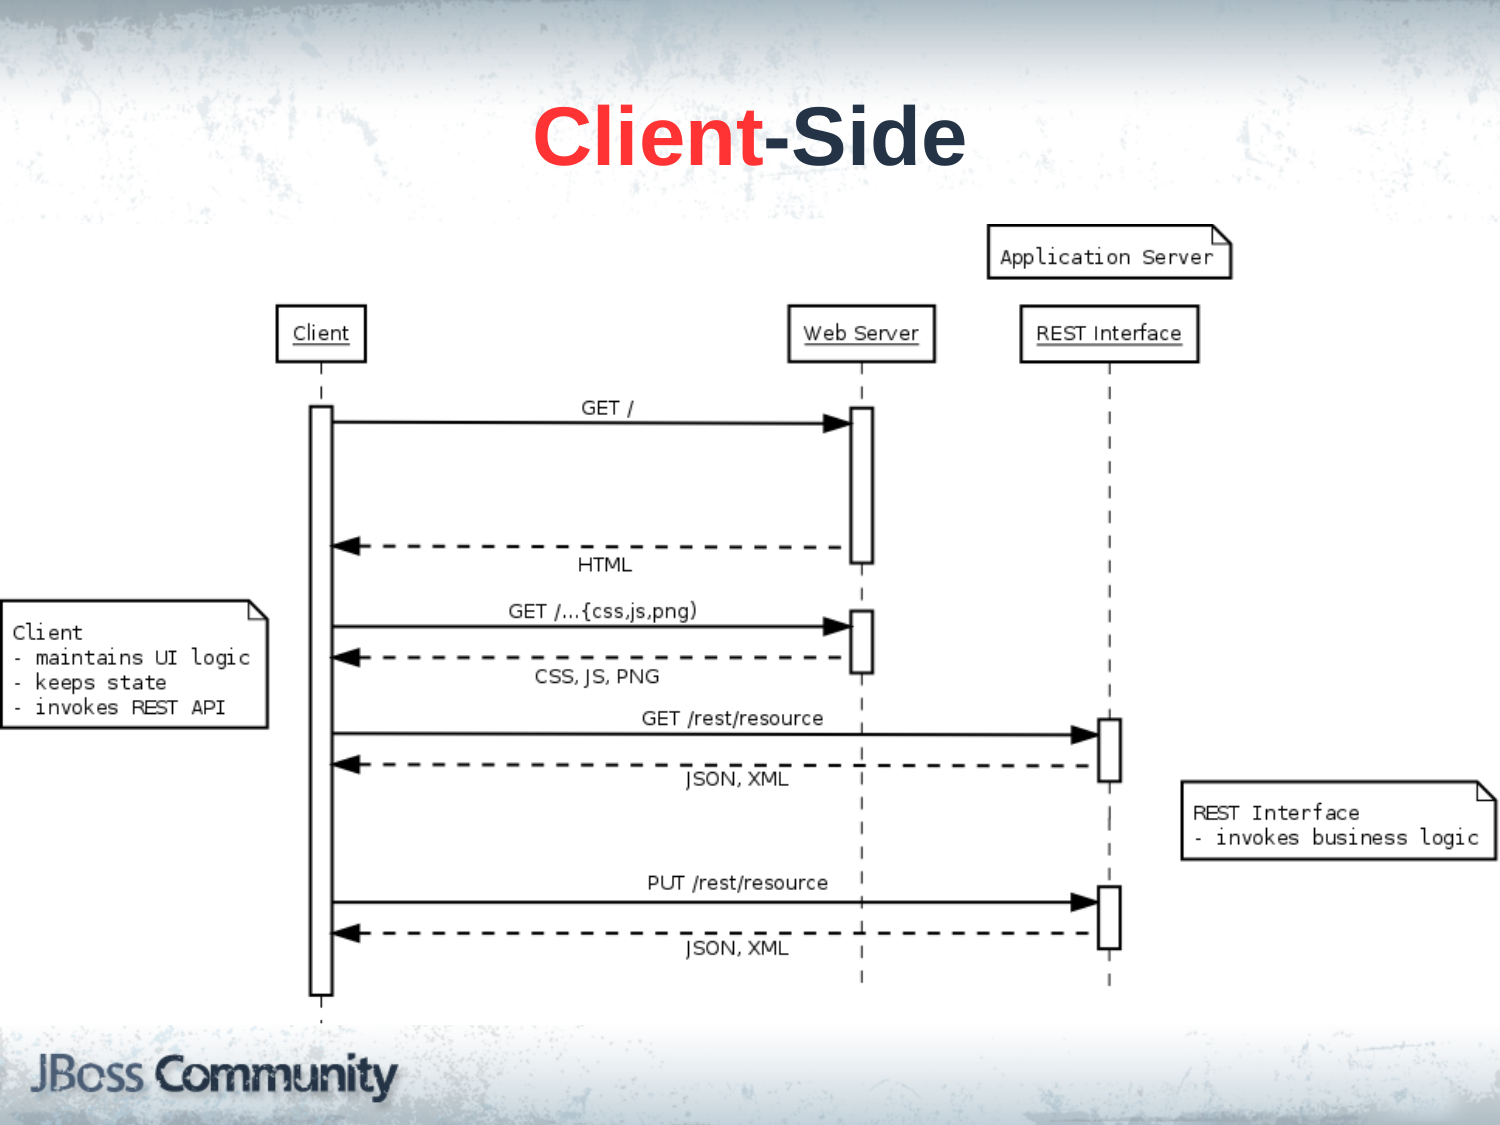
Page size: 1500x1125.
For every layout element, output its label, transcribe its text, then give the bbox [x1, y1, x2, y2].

title Client-Side [112, 38, 1388, 224]
picture [0, 0, 1500, 1125]
